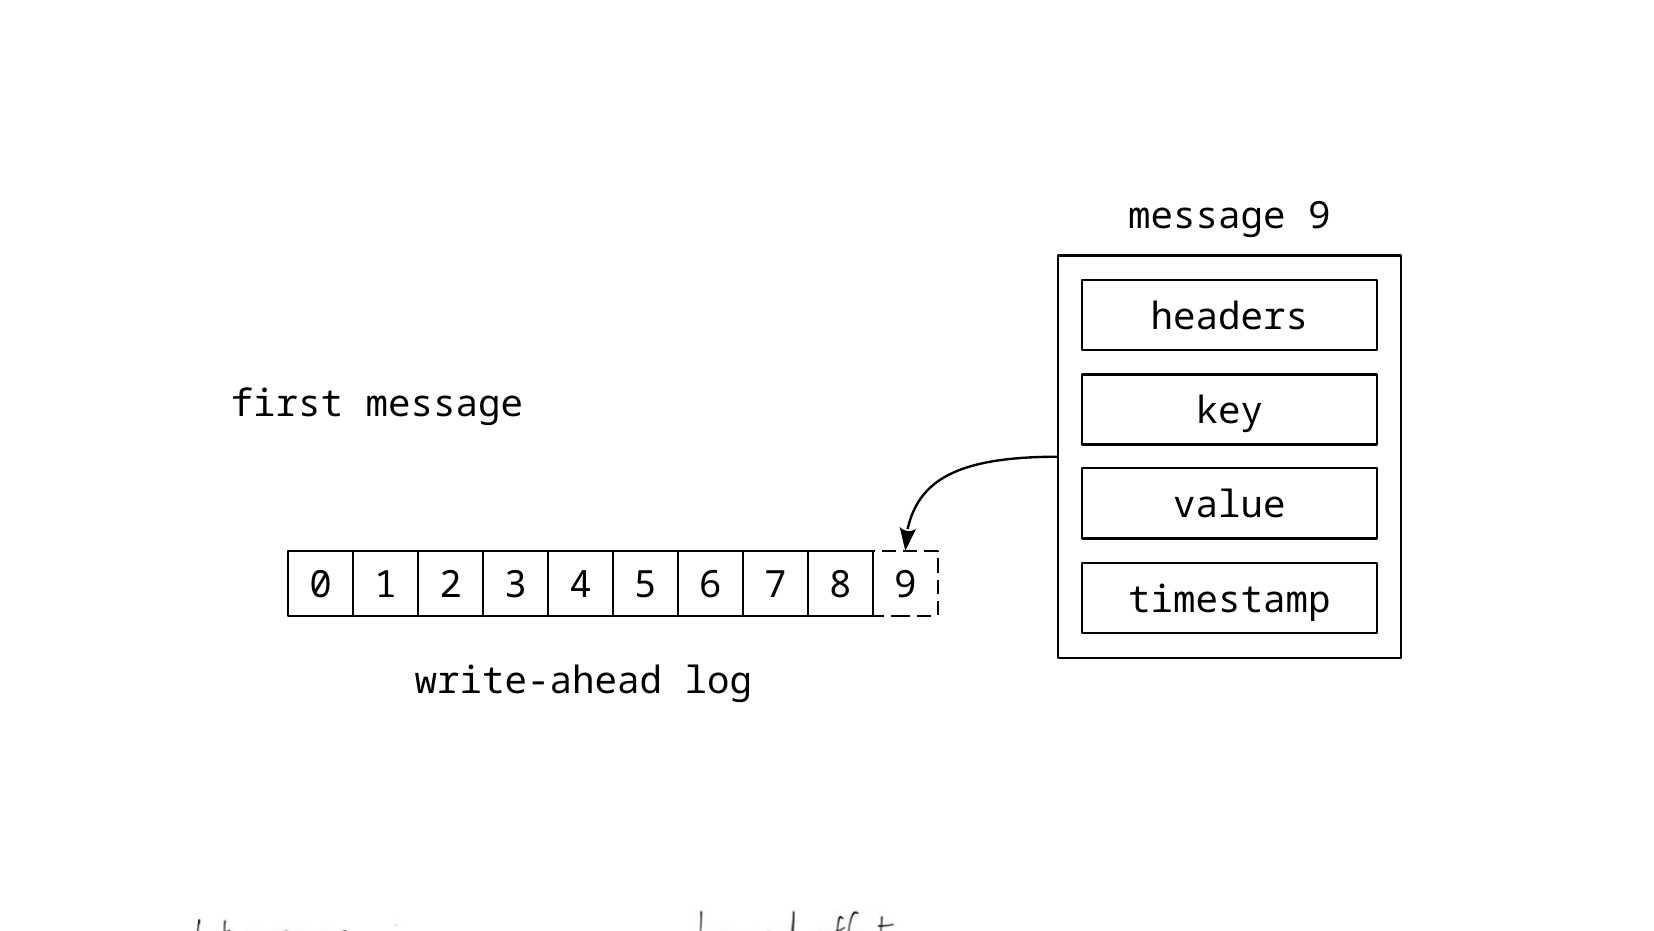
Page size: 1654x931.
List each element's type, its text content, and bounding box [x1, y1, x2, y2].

text_box 3 [483, 550, 548, 616]
text_box headers [1081, 279, 1377, 351]
text_box message 9 [1128, 172, 1330, 256]
text_box key [1081, 374, 1377, 445]
text_box 5 [612, 550, 677, 616]
text_box value [1081, 468, 1377, 539]
text_box 2 [418, 550, 483, 616]
text_box 6 [677, 550, 742, 616]
text_box 7 [742, 550, 807, 616]
text_box 4 [548, 550, 612, 616]
text_box write-ahead log [483, 634, 684, 724]
text_box 1 [353, 550, 418, 616]
text_box 9 [872, 550, 938, 616]
text_box 8 [807, 550, 872, 616]
picture [174, 892, 898, 931]
text_box timestamp [1081, 562, 1377, 634]
text_box first message [276, 356, 478, 447]
text_box 0 [288, 550, 353, 616]
